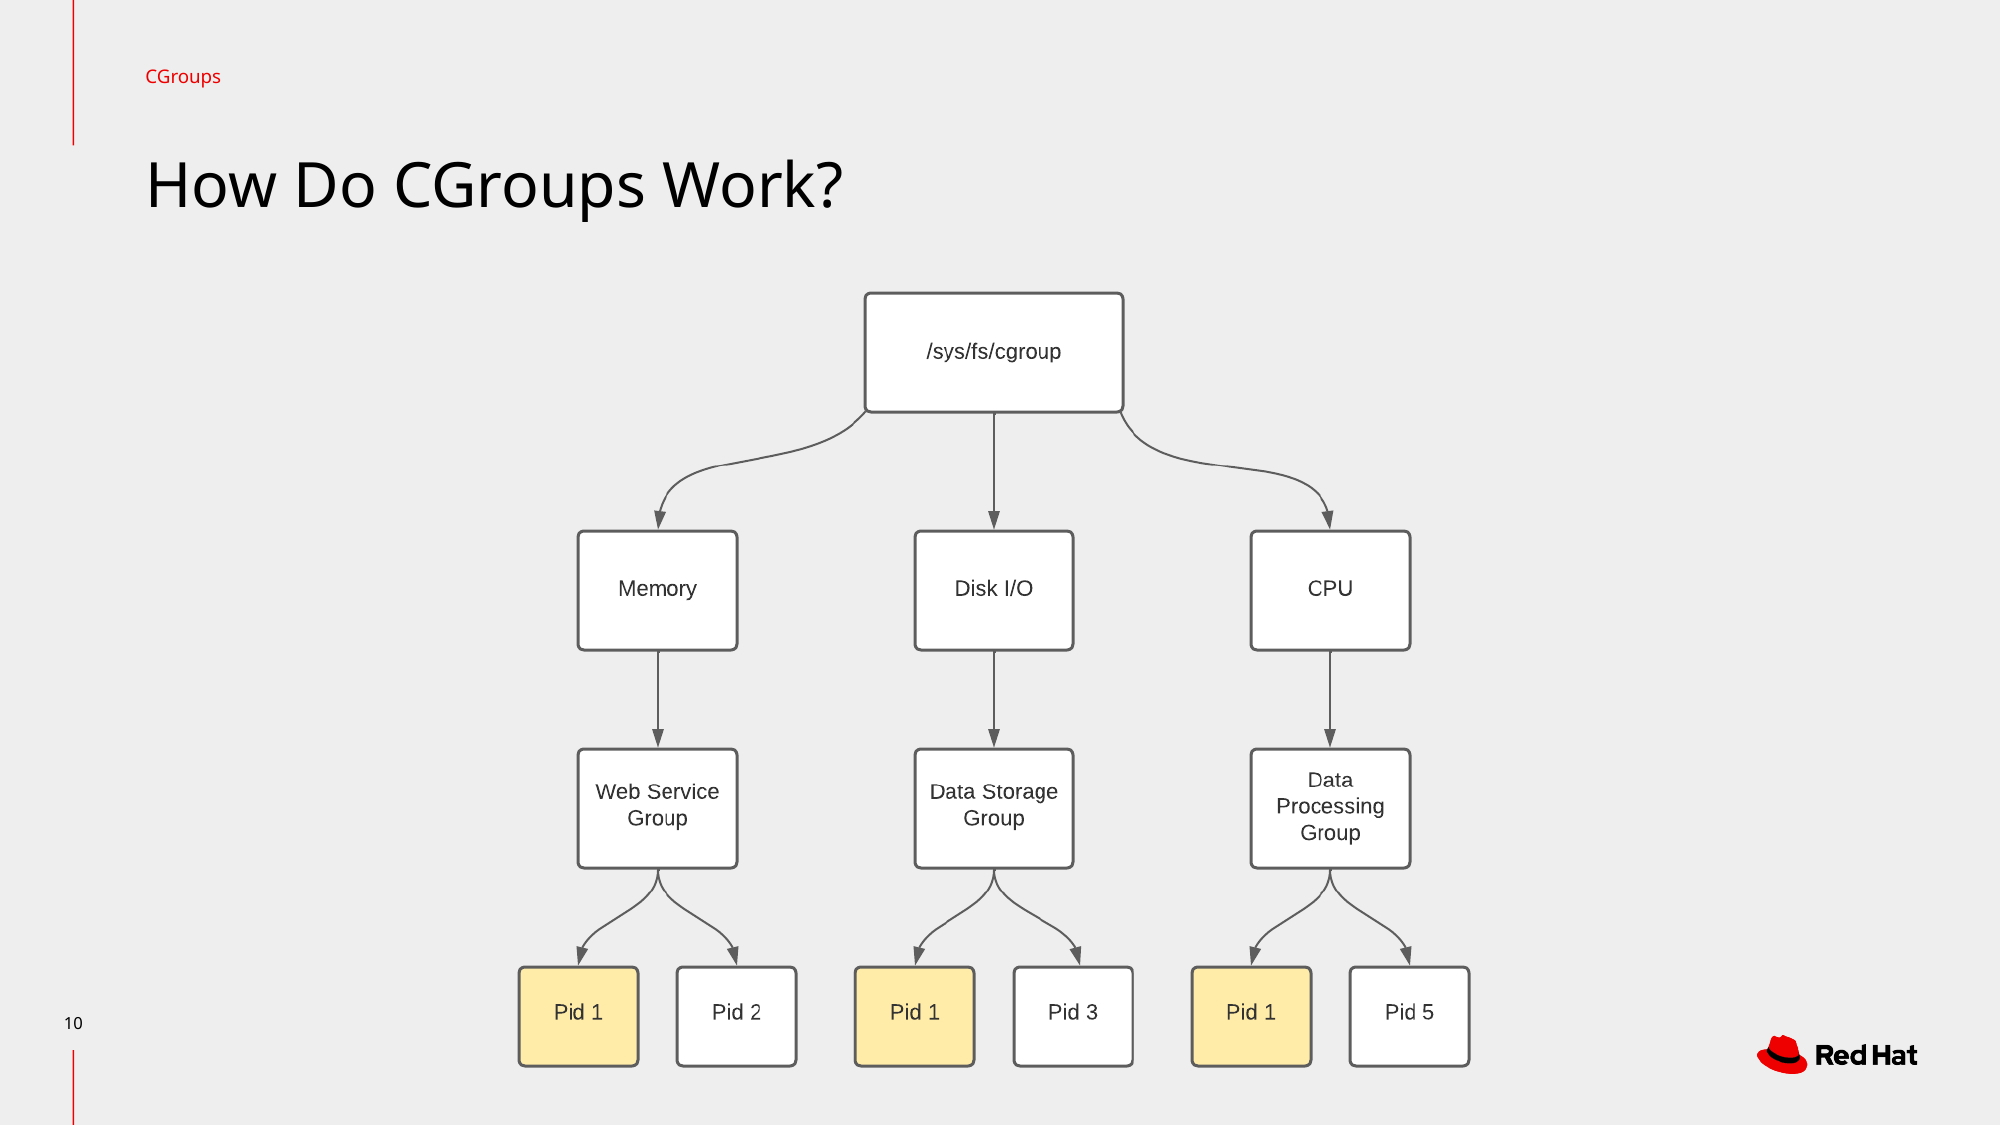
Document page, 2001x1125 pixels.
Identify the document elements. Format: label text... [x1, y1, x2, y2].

picture [479, 253, 1508, 1105]
subtitle CGroups [73, 9, 919, 118]
slide_number <number> [13, 1012, 134, 1036]
picture [1757, 1035, 1918, 1074]
title How Do CGroups Work? [73, 118, 1713, 225]
